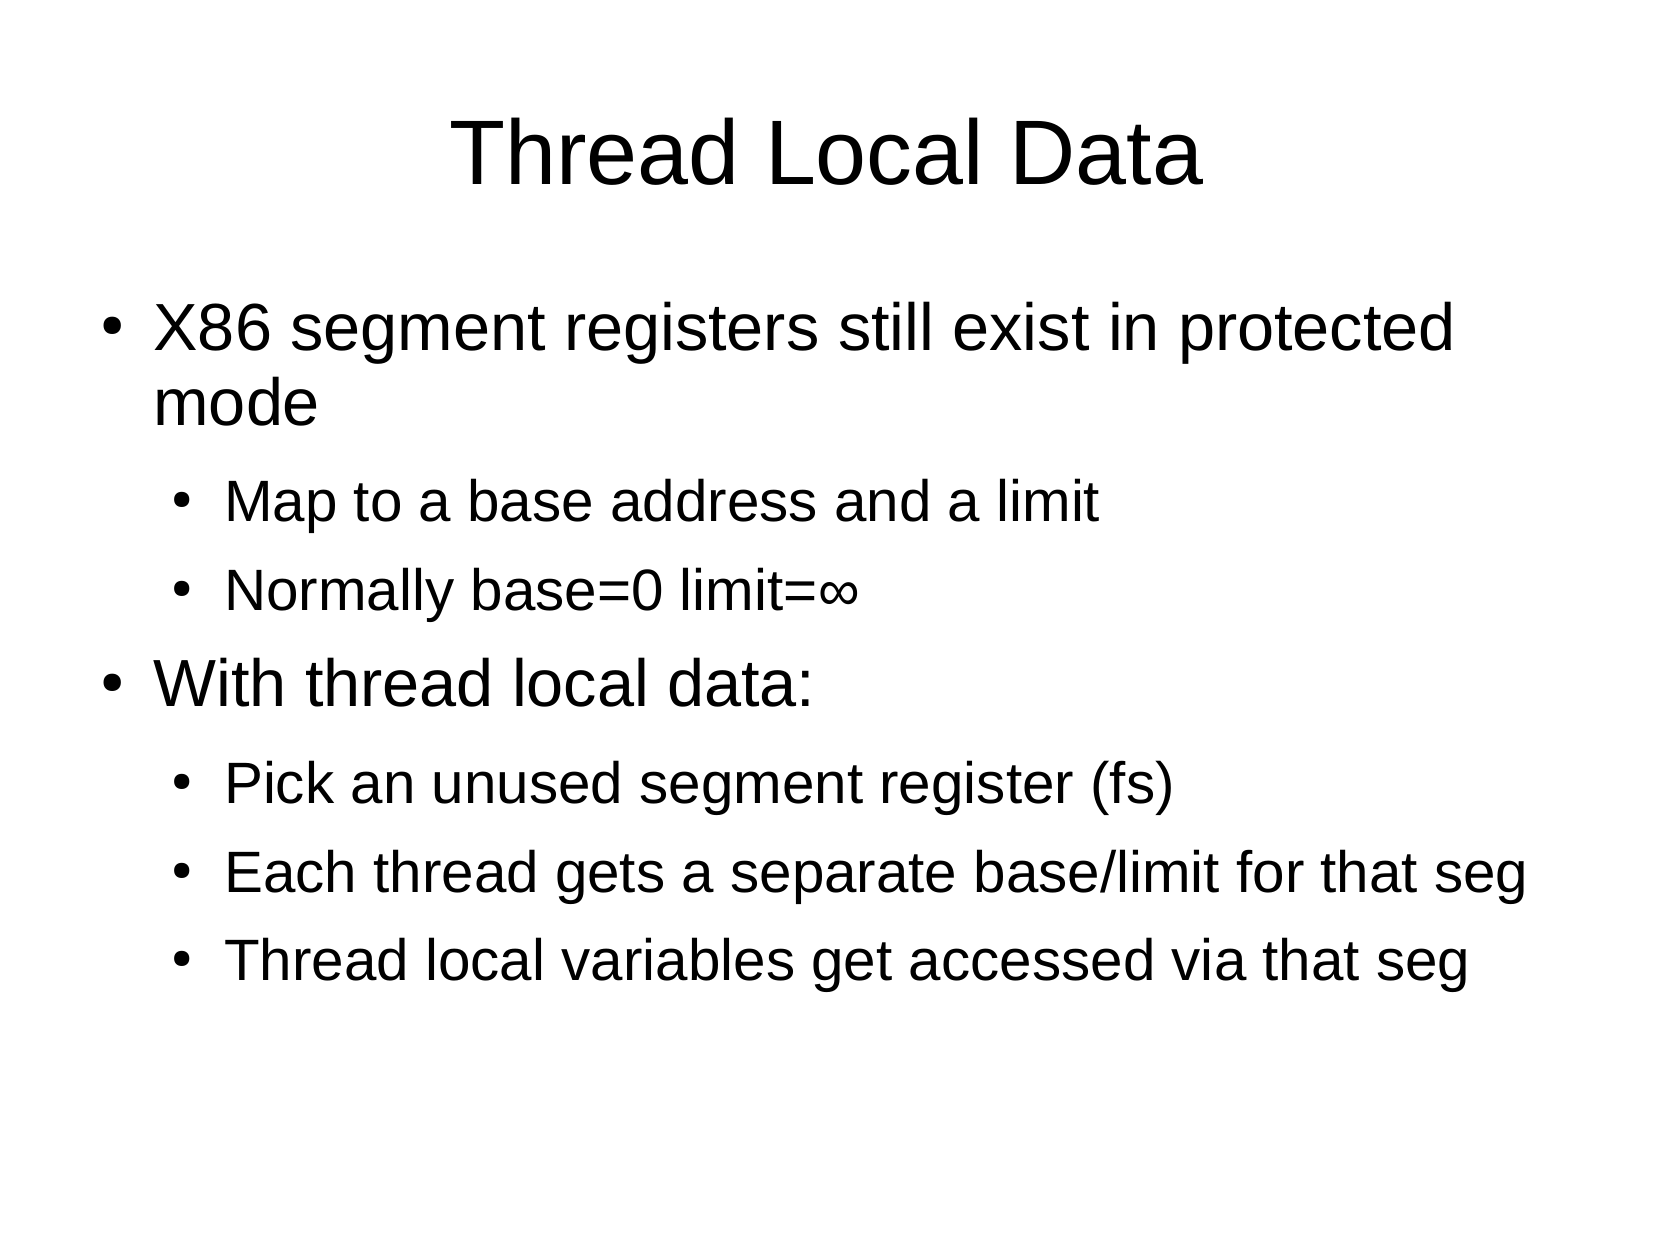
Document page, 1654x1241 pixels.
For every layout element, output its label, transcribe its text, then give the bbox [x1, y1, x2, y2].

list X86 segment registers still exist in protected mode Map to a base address and a limit Normally base=0 limit=∞ With thread local data: Pick an unused segment register (fs) Each thread gets a separate base/limit for that seg Thread local variables get accessed via that seg [82, 290, 1571, 1109]
title Thread Local Data [82, 49, 1571, 257]
